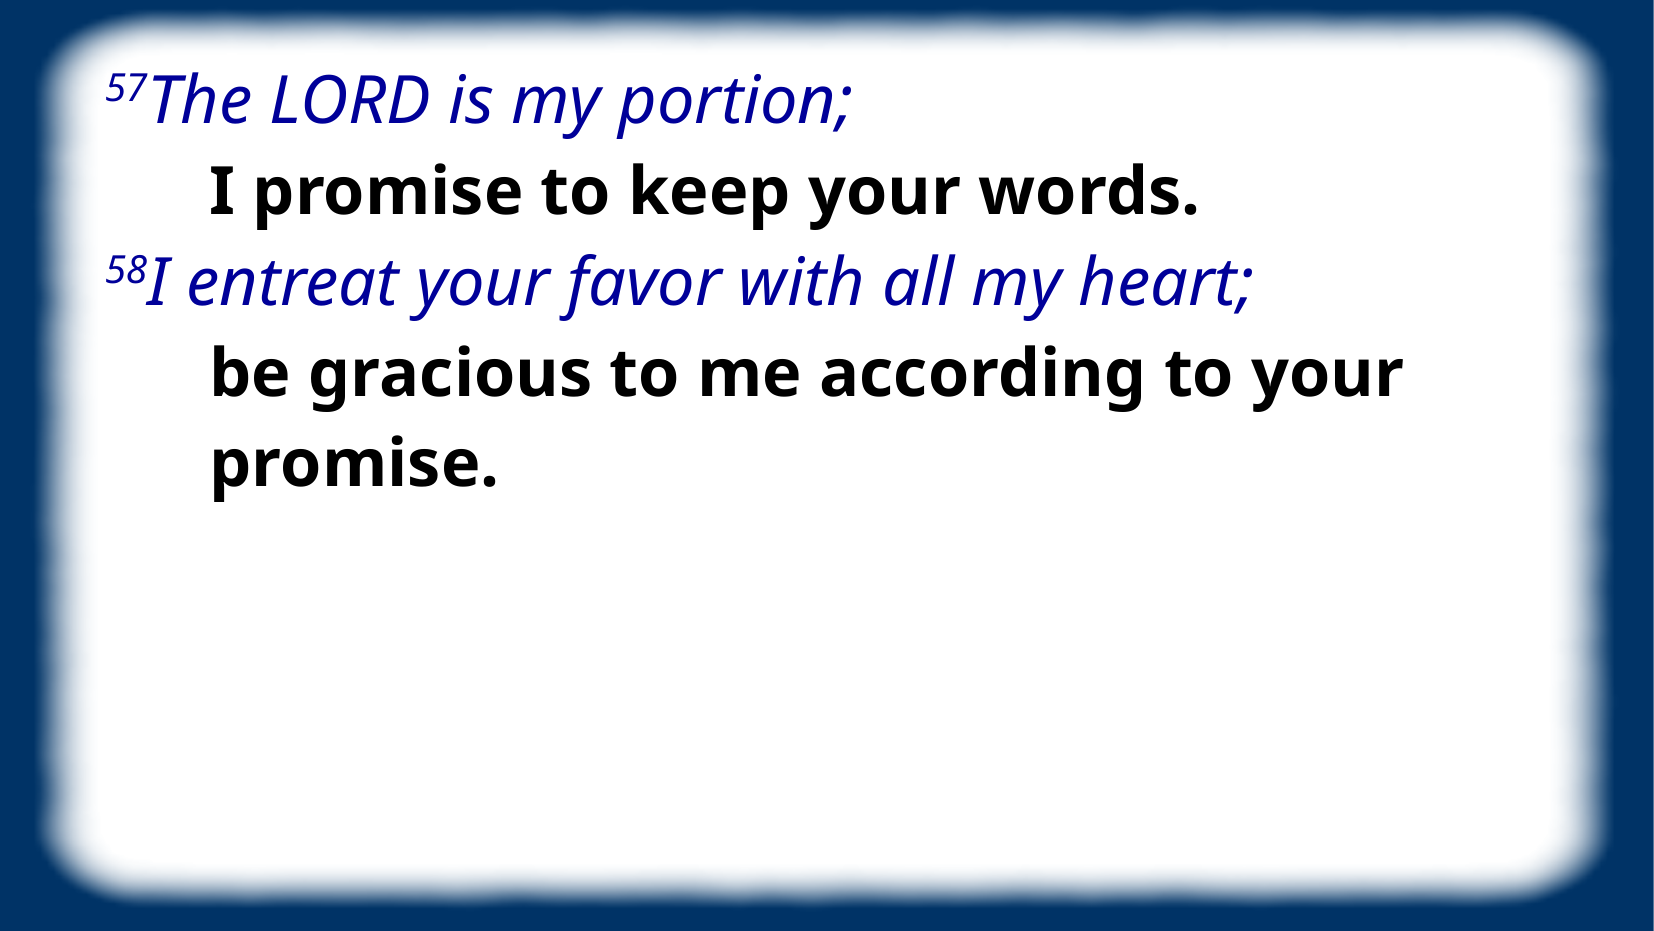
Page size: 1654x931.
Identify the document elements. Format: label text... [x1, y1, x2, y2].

text_box 57The LORD is my portion; I promise to keep your words. 58I entreat your favor with all my heart; be gracious to me according to your promise. [90, 45, 1576, 511]
picture [0, 0, 1654, 931]
